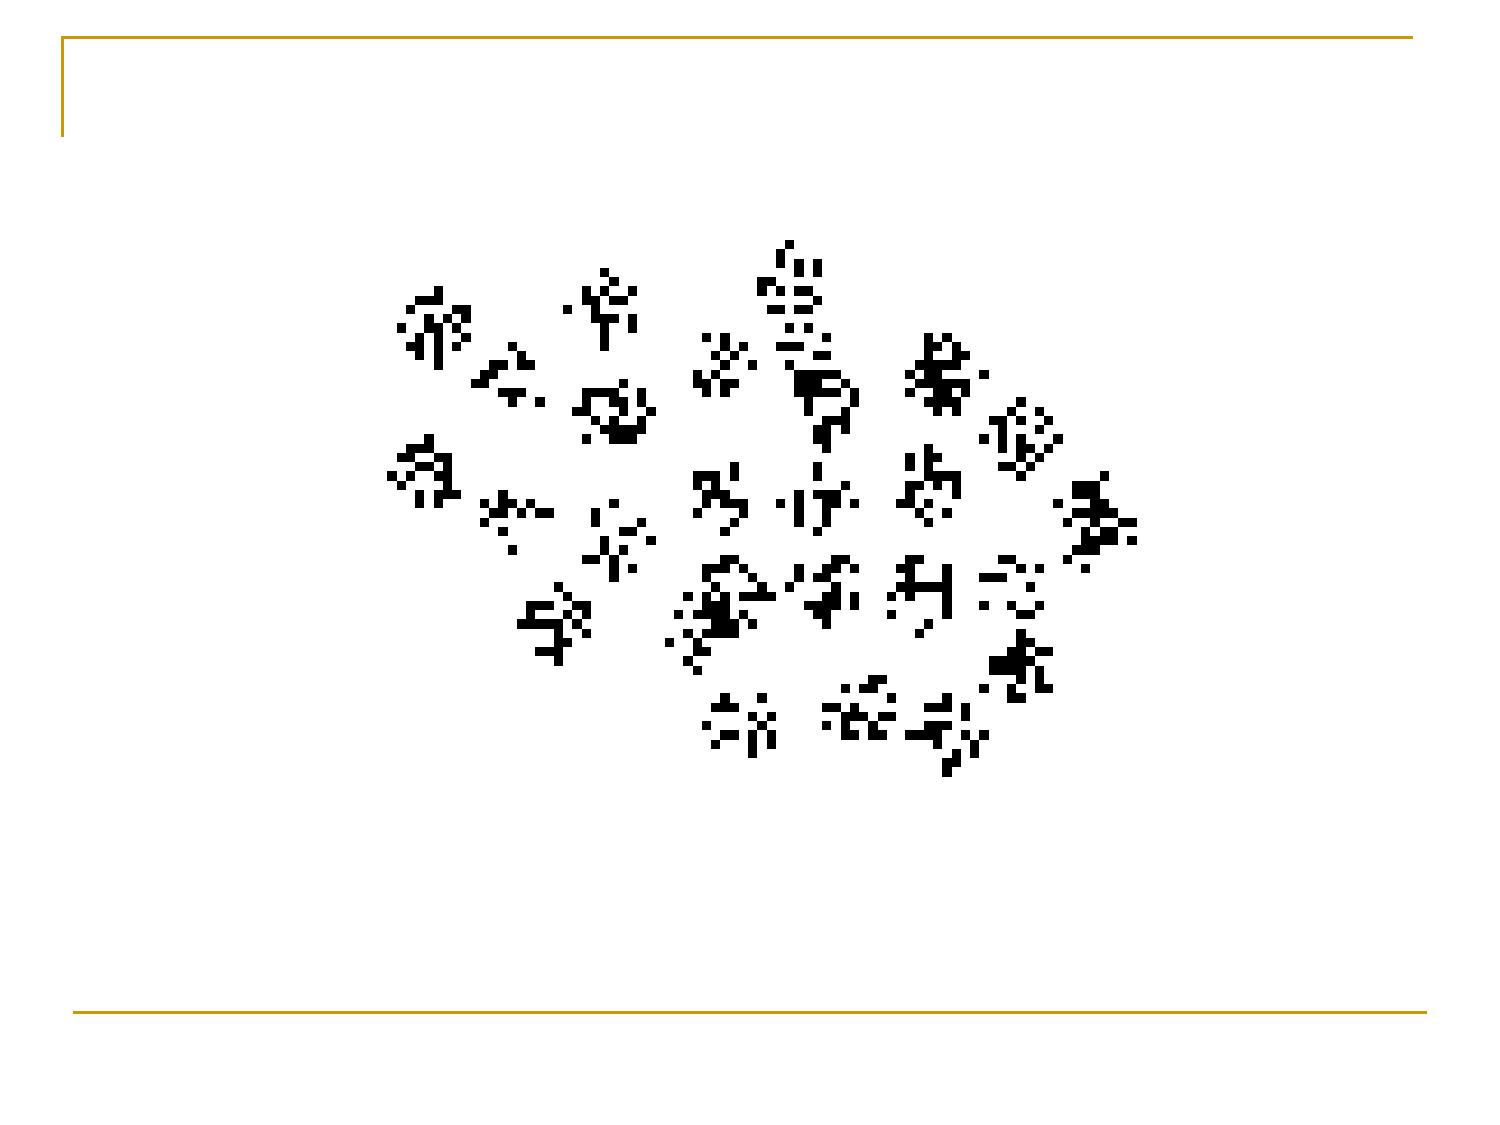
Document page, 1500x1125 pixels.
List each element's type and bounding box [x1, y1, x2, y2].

picture [64, 148, 1424, 888]
